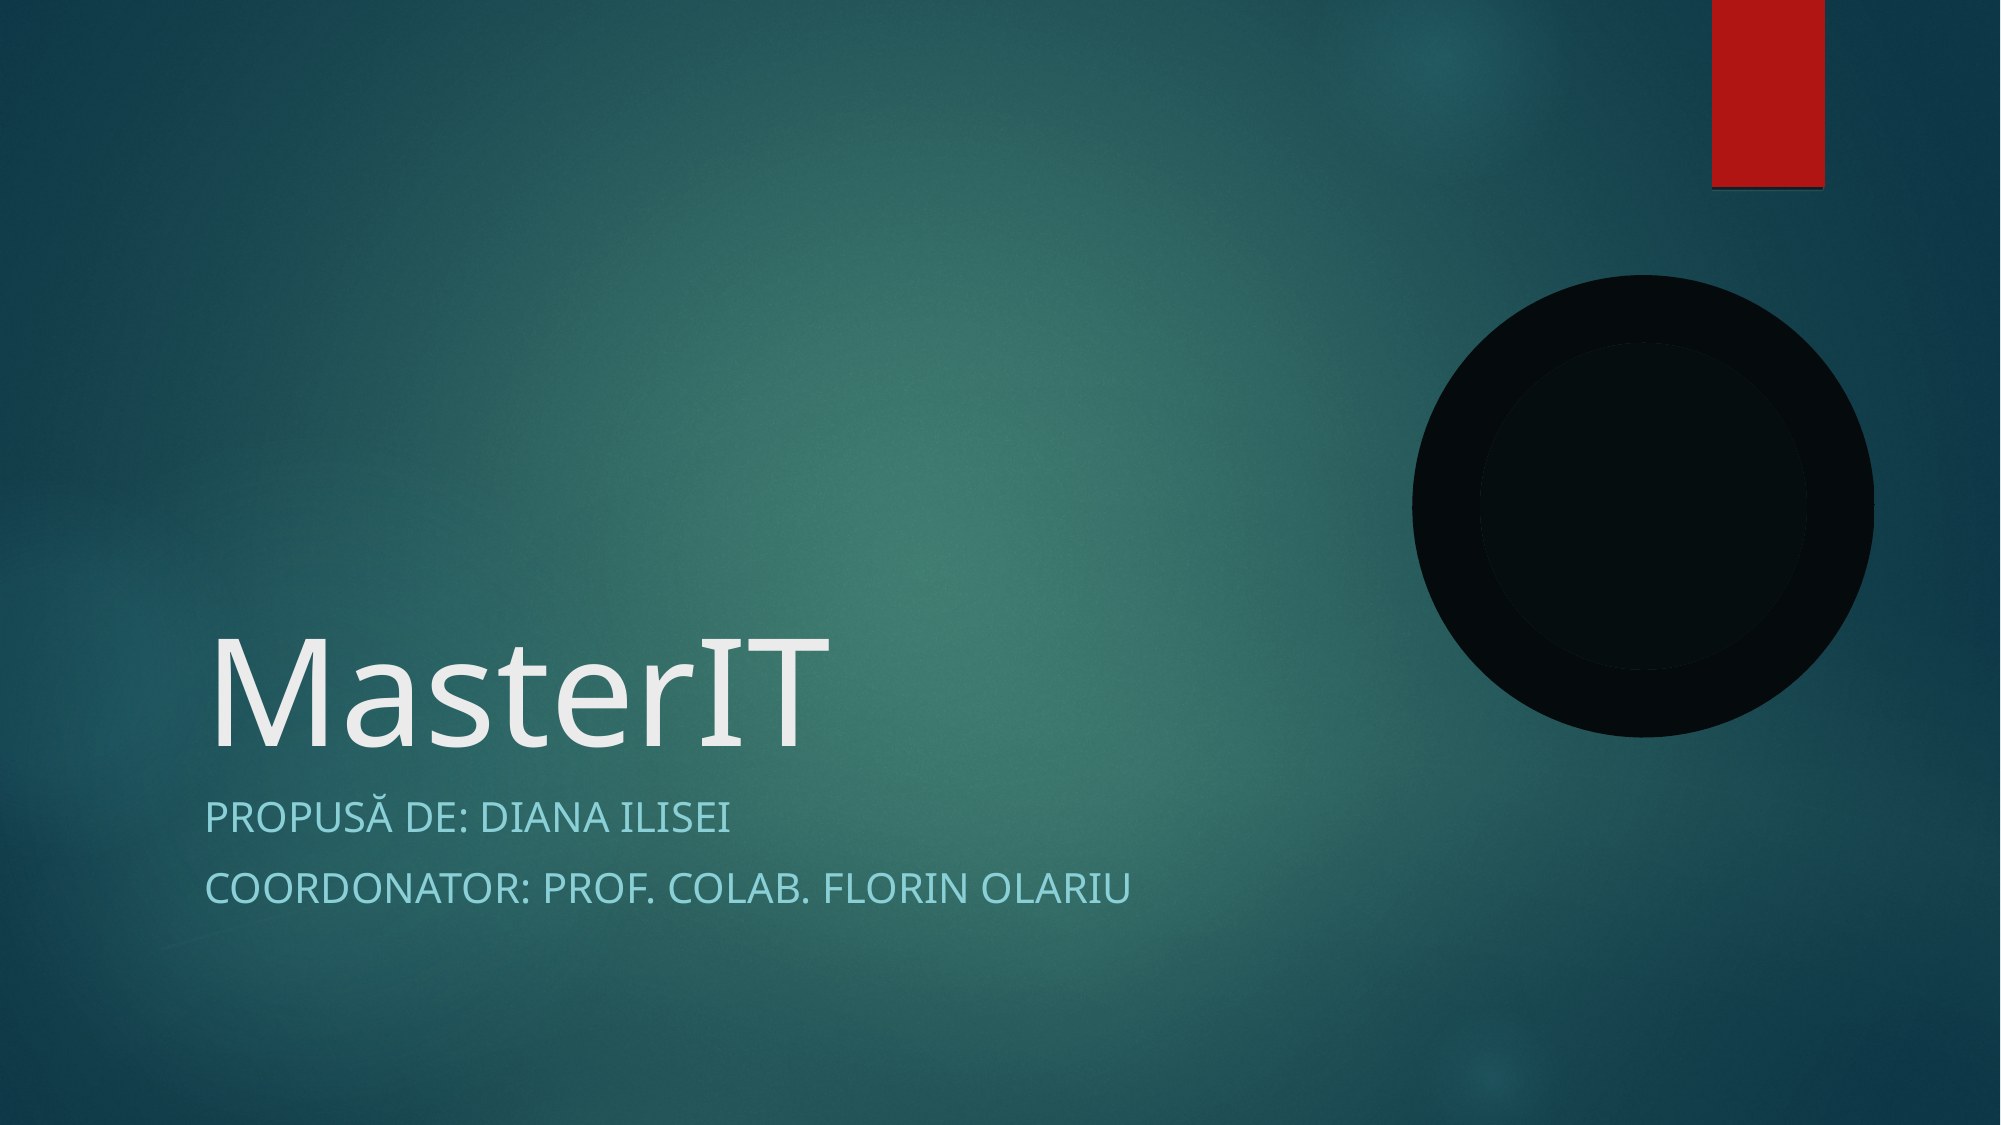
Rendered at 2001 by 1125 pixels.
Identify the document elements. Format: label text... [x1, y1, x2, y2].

subtitle PROPUSĂ De: Diana ilisei coordonator: Prof. Colab. Florin Olariu [189, 783, 1638, 926]
title MasterIT [189, 237, 1638, 783]
